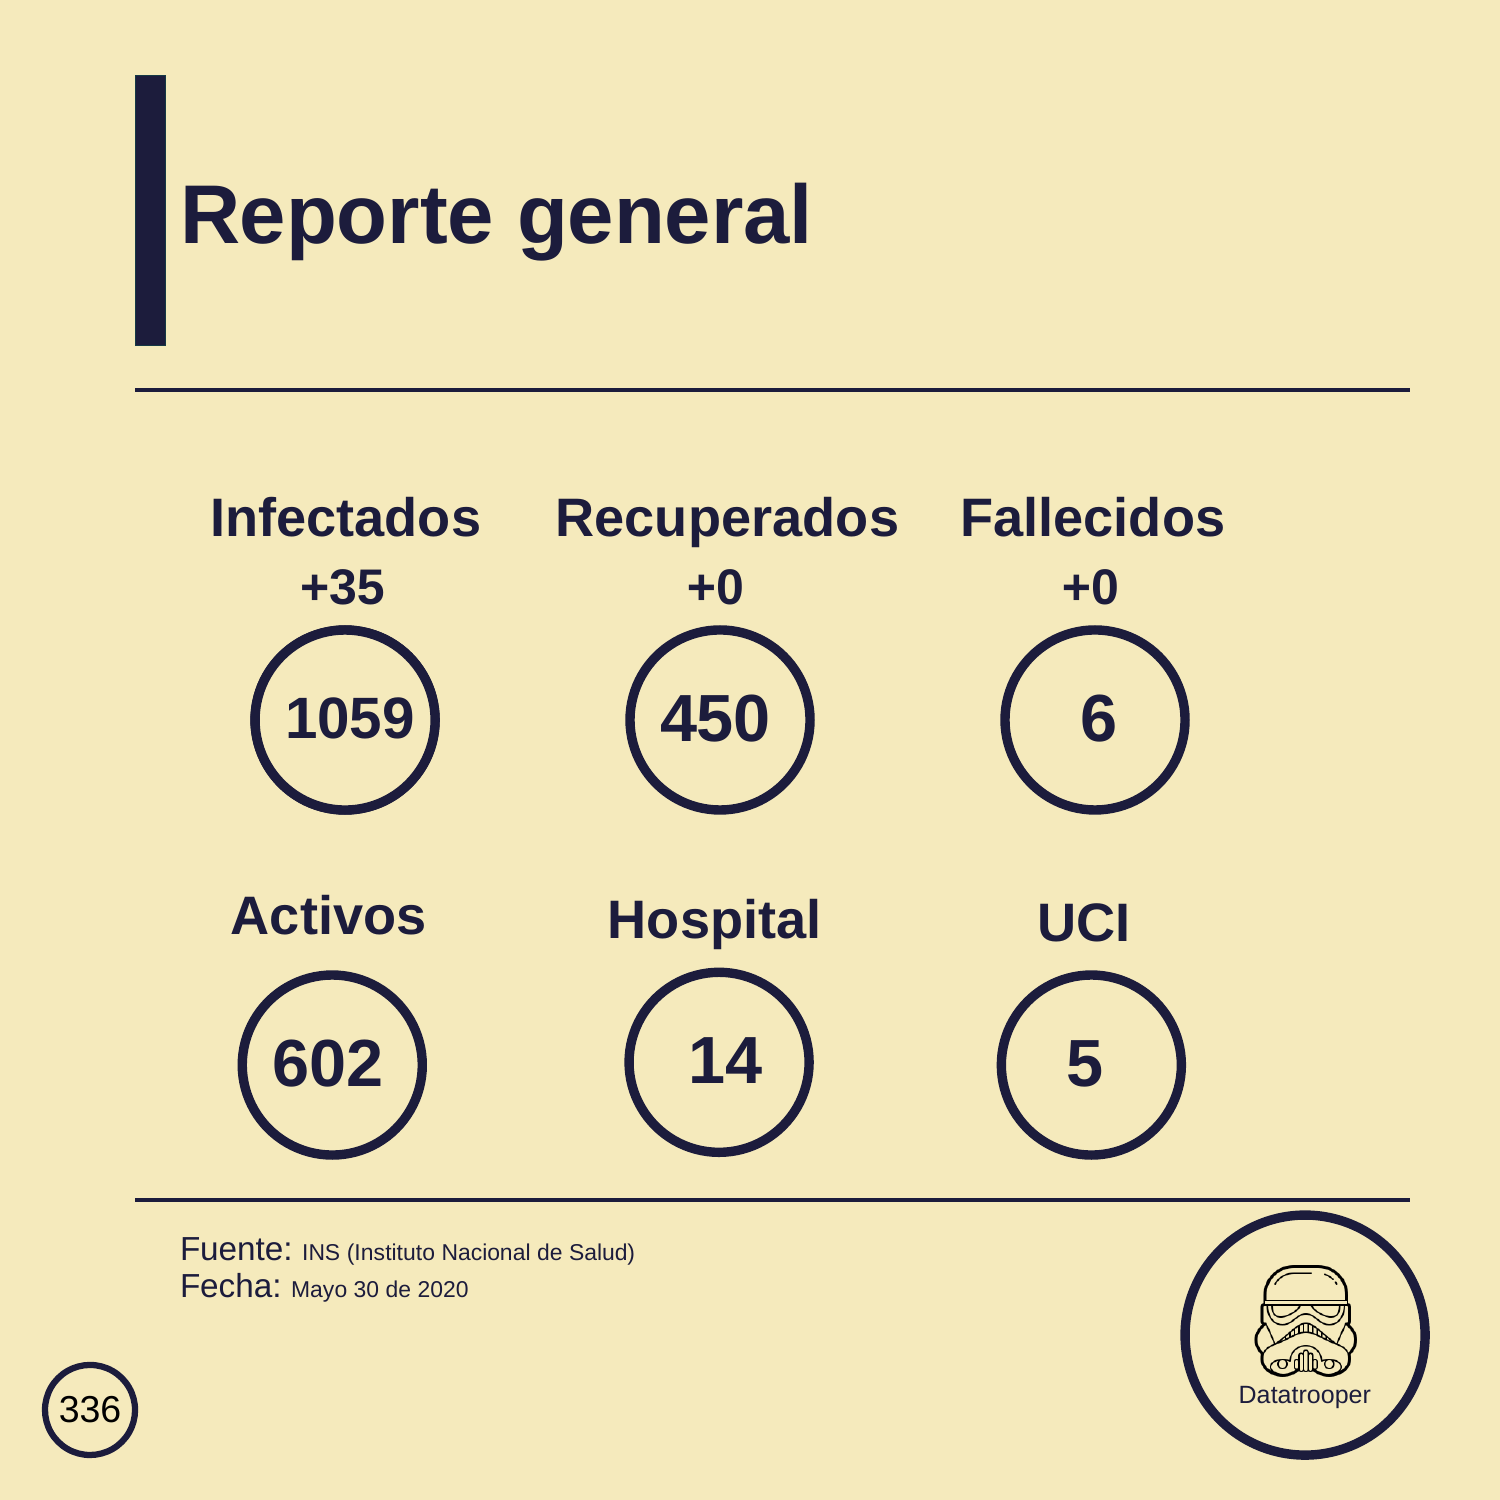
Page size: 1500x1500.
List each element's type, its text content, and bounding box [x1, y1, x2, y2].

title Infectados [210, 479, 511, 555]
title Fuente: INS (Instituto Nacional de Salud) Fecha: Mayo 30 de 2020 [180, 1193, 1201, 1198]
text_box Datatrooper [1230, 1379, 1381, 1411]
text_box [135, 75, 166, 346]
title Reporte general [180, 120, 1351, 311]
text_box [1185, 1215, 1426, 1456]
text_box [630, 629, 811, 811]
title +0 [686, 559, 822, 615]
title +35 [300, 559, 436, 615]
title 6 [1080, 681, 1111, 756]
title Recuperados [555, 456, 901, 579]
title 602 [272, 1026, 408, 1101]
title 1059 [285, 681, 421, 756]
text_box [1001, 975, 1182, 1156]
title +0 [1061, 559, 1197, 615]
text_box [242, 977, 423, 1156]
text_box [629, 972, 810, 1153]
title Hospital [607, 882, 840, 958]
picture [1230, 1245, 1381, 1379]
text_box [1005, 629, 1186, 811]
title UCI [1037, 885, 1143, 961]
title Fallecidos [960, 479, 1261, 555]
text_box [255, 629, 436, 811]
title 450 [660, 681, 796, 756]
title 5 [1066, 1026, 1112, 1101]
title Fuente: INS (Instituto Nacional de Salud) Fecha: Mayo 30 de 2020 [180, 1202, 1201, 1342]
text_box 336 [45, 1364, 136, 1456]
title 14 [688, 1023, 764, 1099]
title Activos [230, 854, 436, 977]
